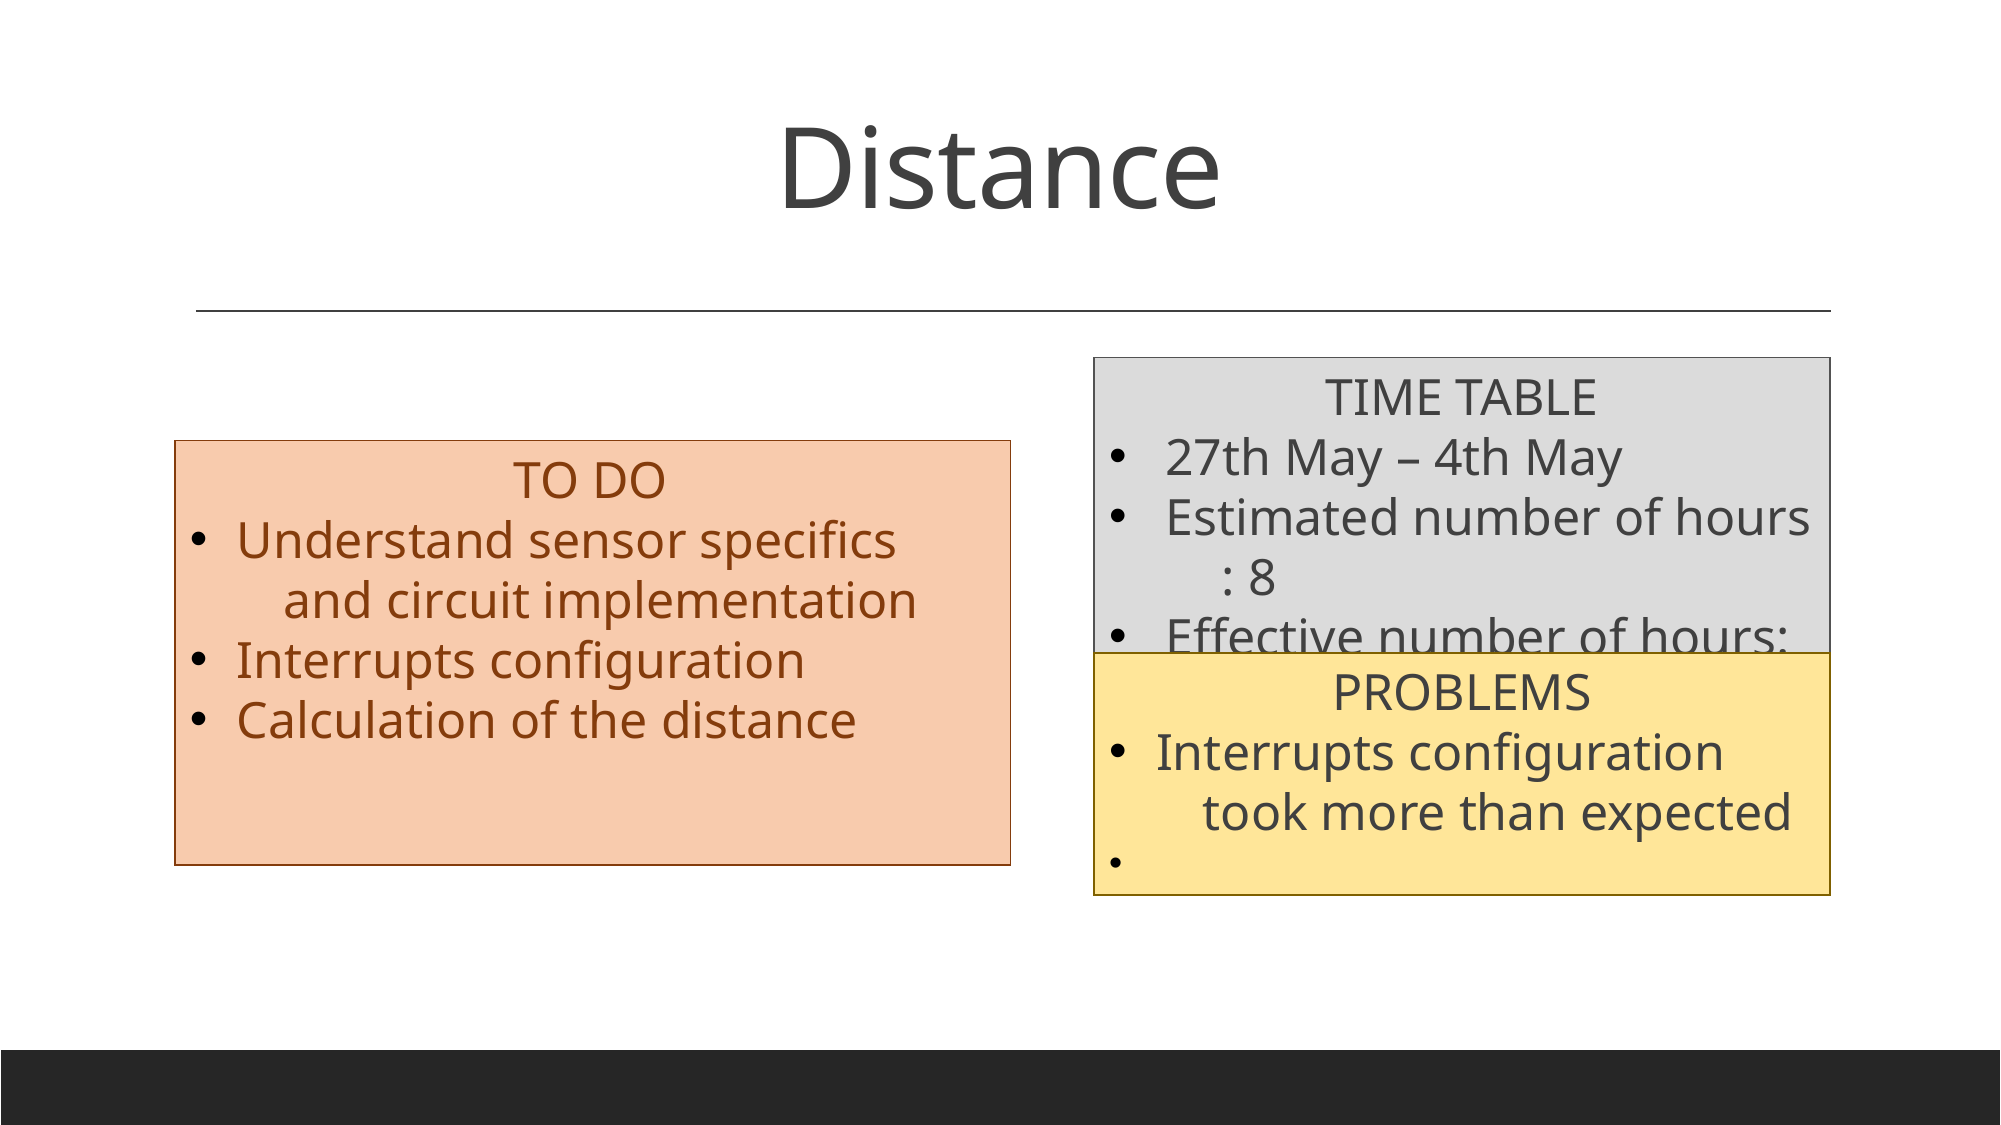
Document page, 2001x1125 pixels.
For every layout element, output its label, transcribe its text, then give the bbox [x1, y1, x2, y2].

title Distance [174, 0, 1825, 238]
text_box TO DO Understand sensor specifics and circuit implementation Interrupts configuration Calculation of the distance [174, 440, 1011, 865]
text_box TIME TABLE 27th May – 4th May Estimated number of hours : 8 Effective number of hours: 10 [1094, 357, 1831, 616]
text_box PROBLEMS Interrupts configuration took more than expected [1094, 652, 1831, 896]
